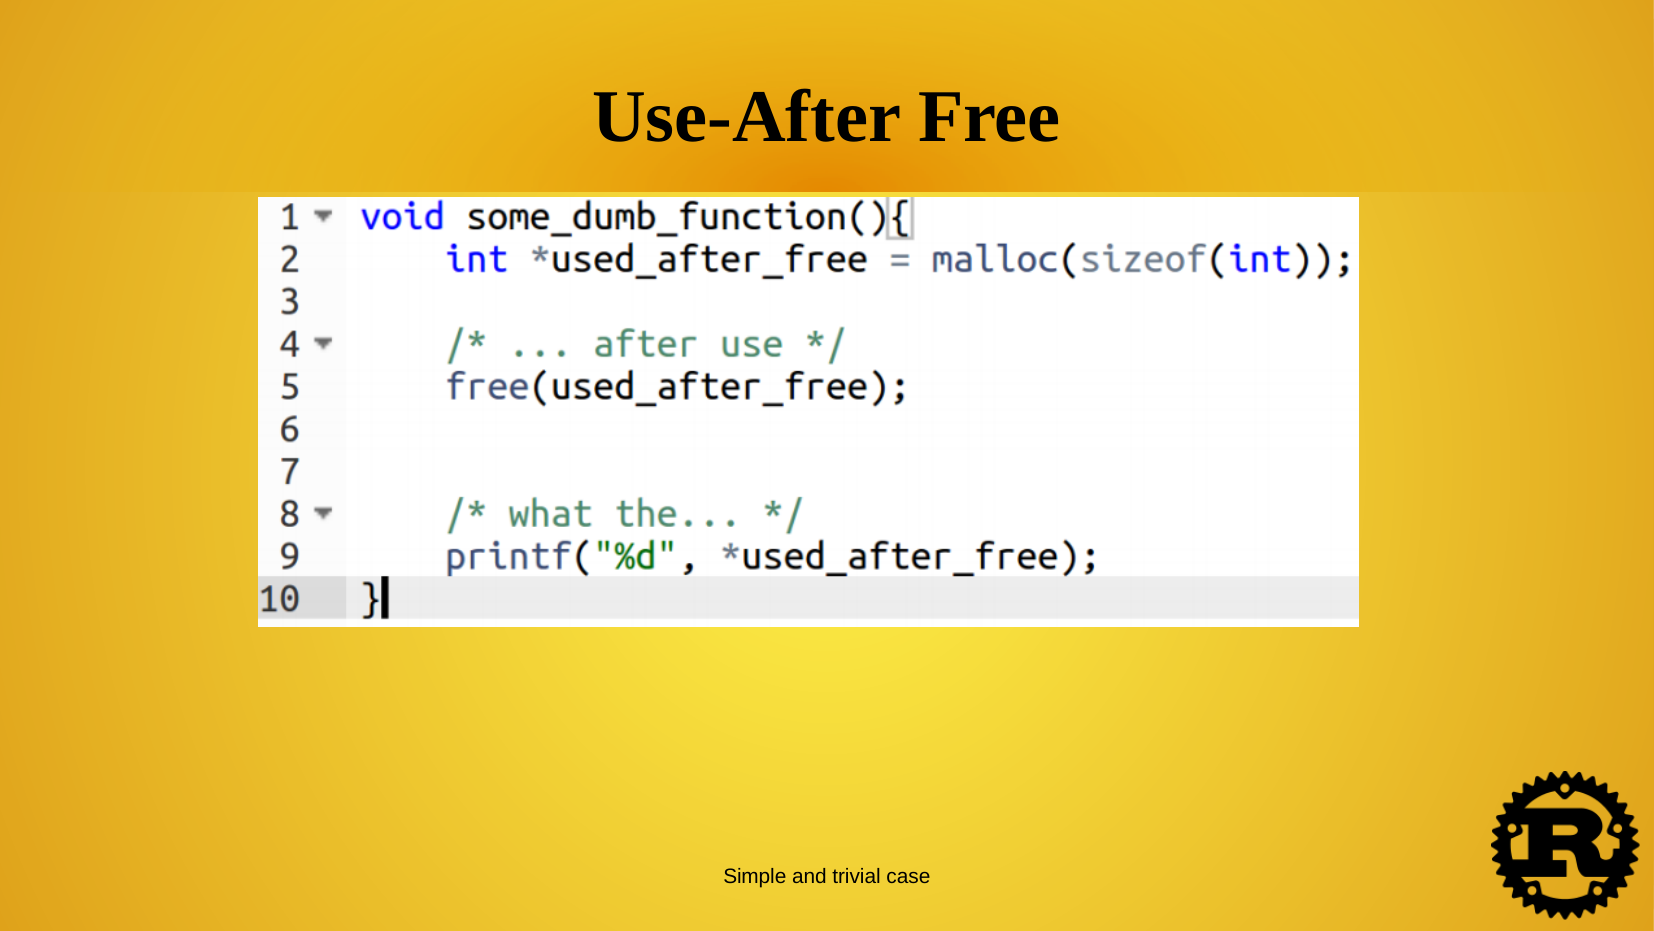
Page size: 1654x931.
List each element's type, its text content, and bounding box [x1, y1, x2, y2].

text_box Simple and trivial case [496, 857, 1158, 897]
picture [1491, 771, 1642, 922]
picture [258, 197, 1359, 627]
title Use-After Free [82, 67, 1571, 158]
